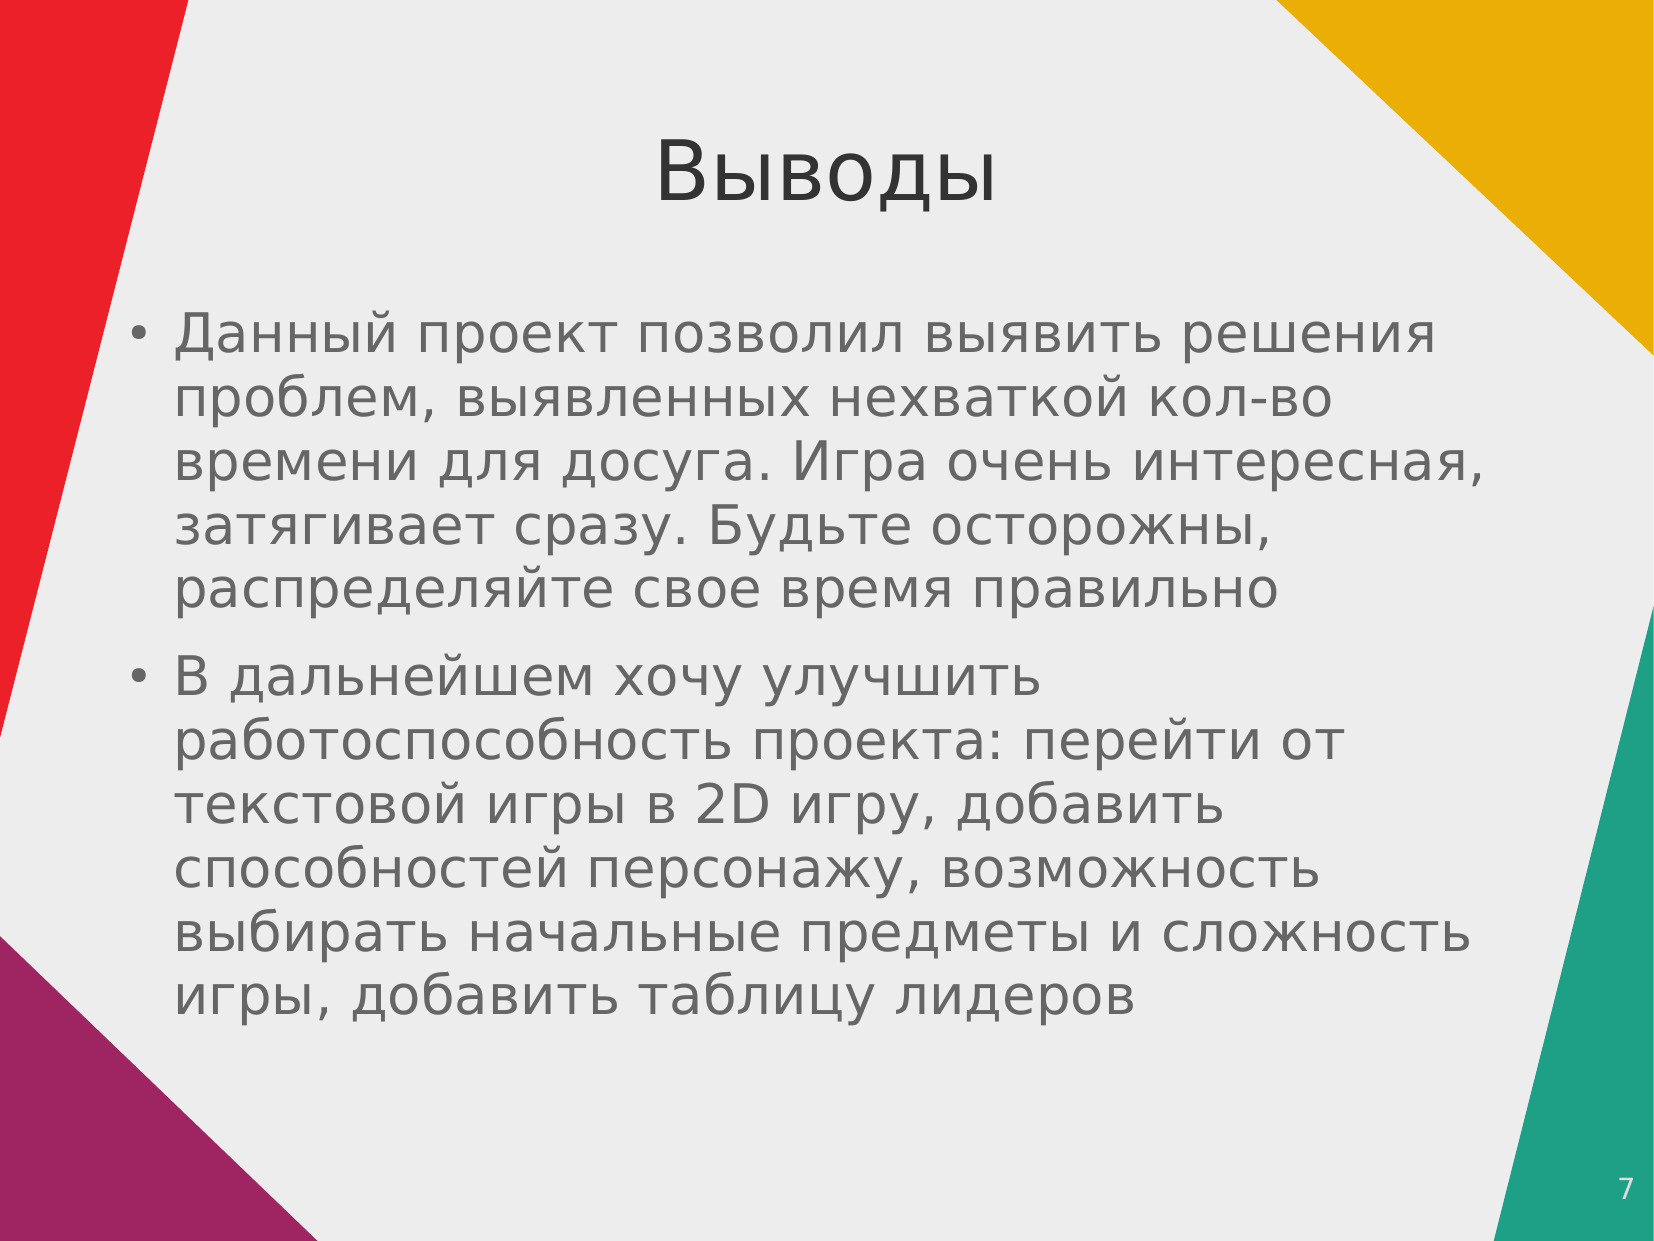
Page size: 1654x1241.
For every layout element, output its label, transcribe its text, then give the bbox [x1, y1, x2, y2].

list Данный проект позволил выявить решения проблем, выявленных нехваткой кол-во времени для досуга. Игра очень интересная, затягивает сразу. Будьте осторожны, распределяйте свое время правильно В дальнейшем хочу улучшить работоспособность проекта: перейти от текстовой игры в 2D игру, добавить способностей персонажу, возможность выбирать начальные предметы и сложность игры, добавить таблицу лидеров [114, 302, 1539, 1033]
title Выводы [114, 73, 1539, 271]
